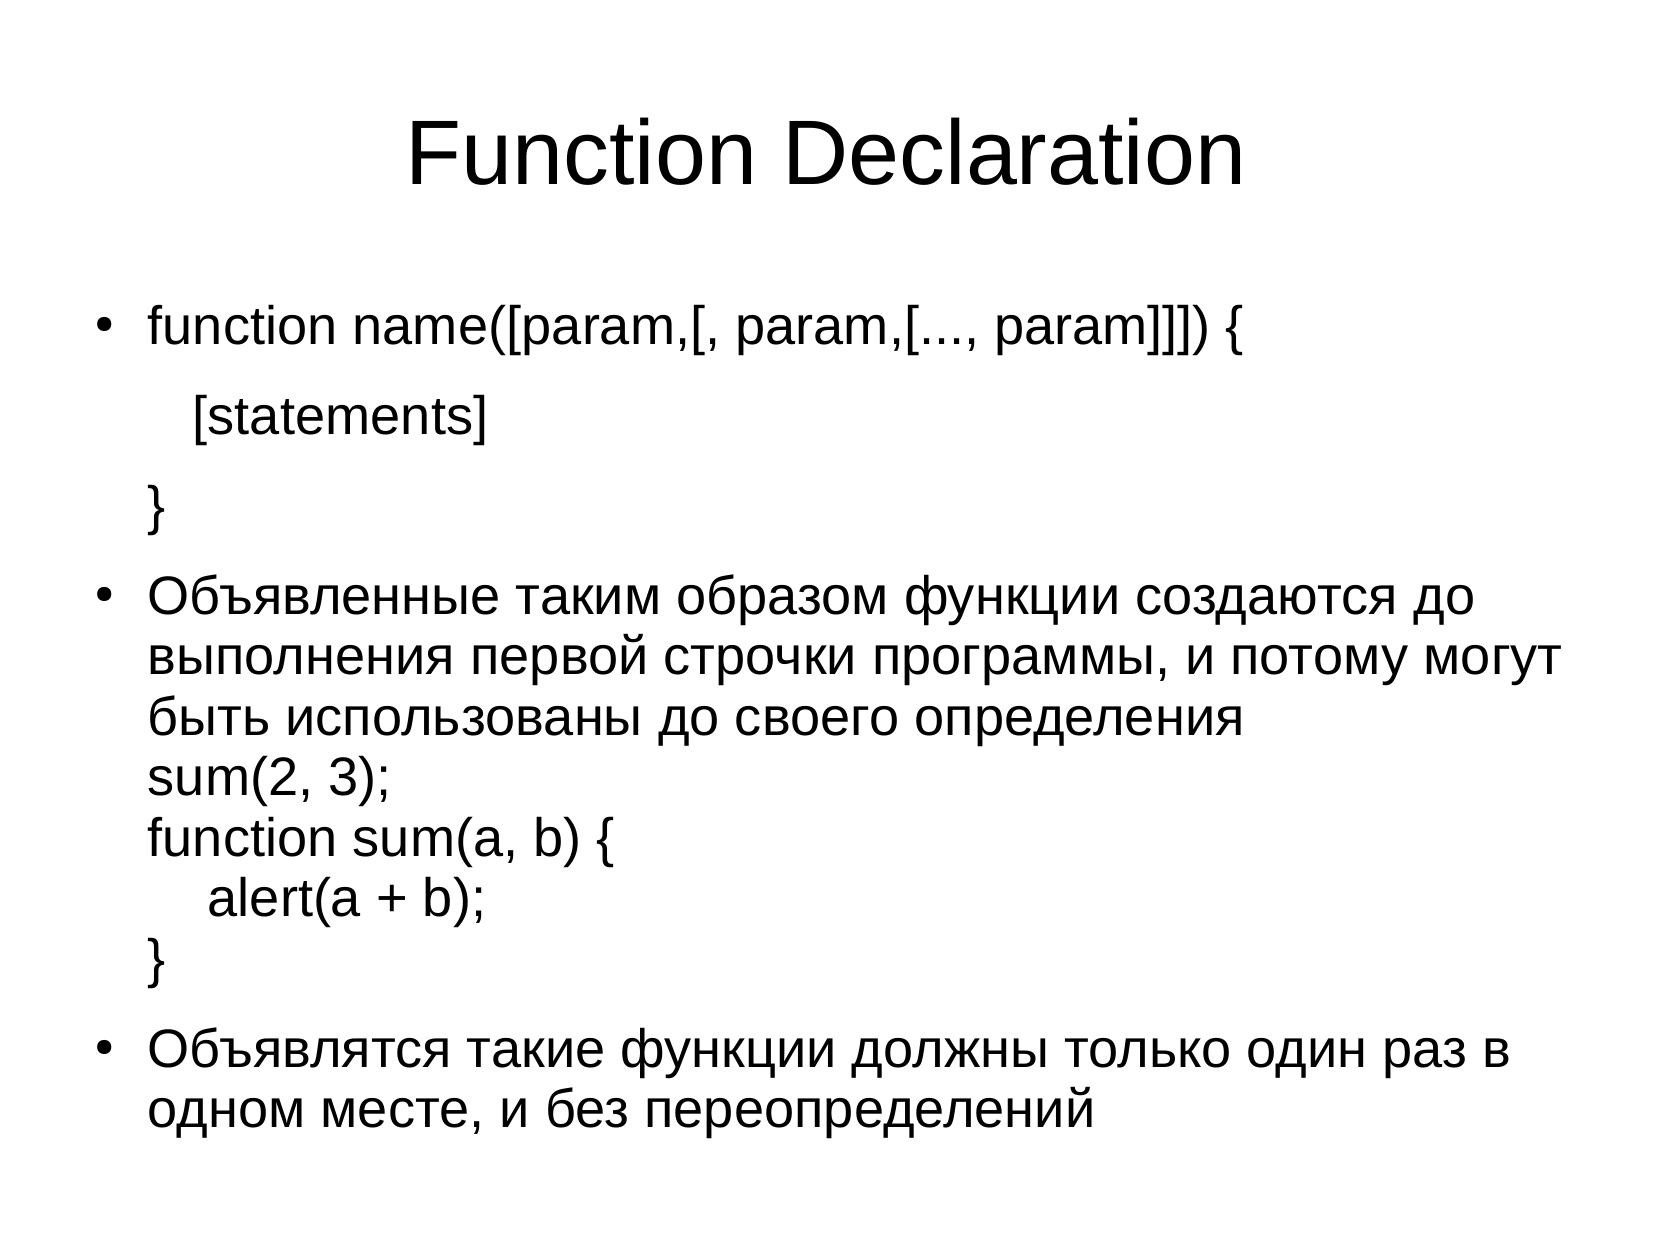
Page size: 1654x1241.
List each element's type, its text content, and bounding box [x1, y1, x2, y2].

title Function Declaration [82, 49, 1571, 257]
list function name([param,[, param,[..., param]]]) { [statements] } Объявленные таким образом функции создаются до выполнения первой строчки программы, и потому могут быть использованы до своего определения sum(2, 3); function sum(a, b) { alert(a + b); } Объявлятся такие функции должны только один раз в одном месте, и без переопределений [76, 295, 1565, 1140]
